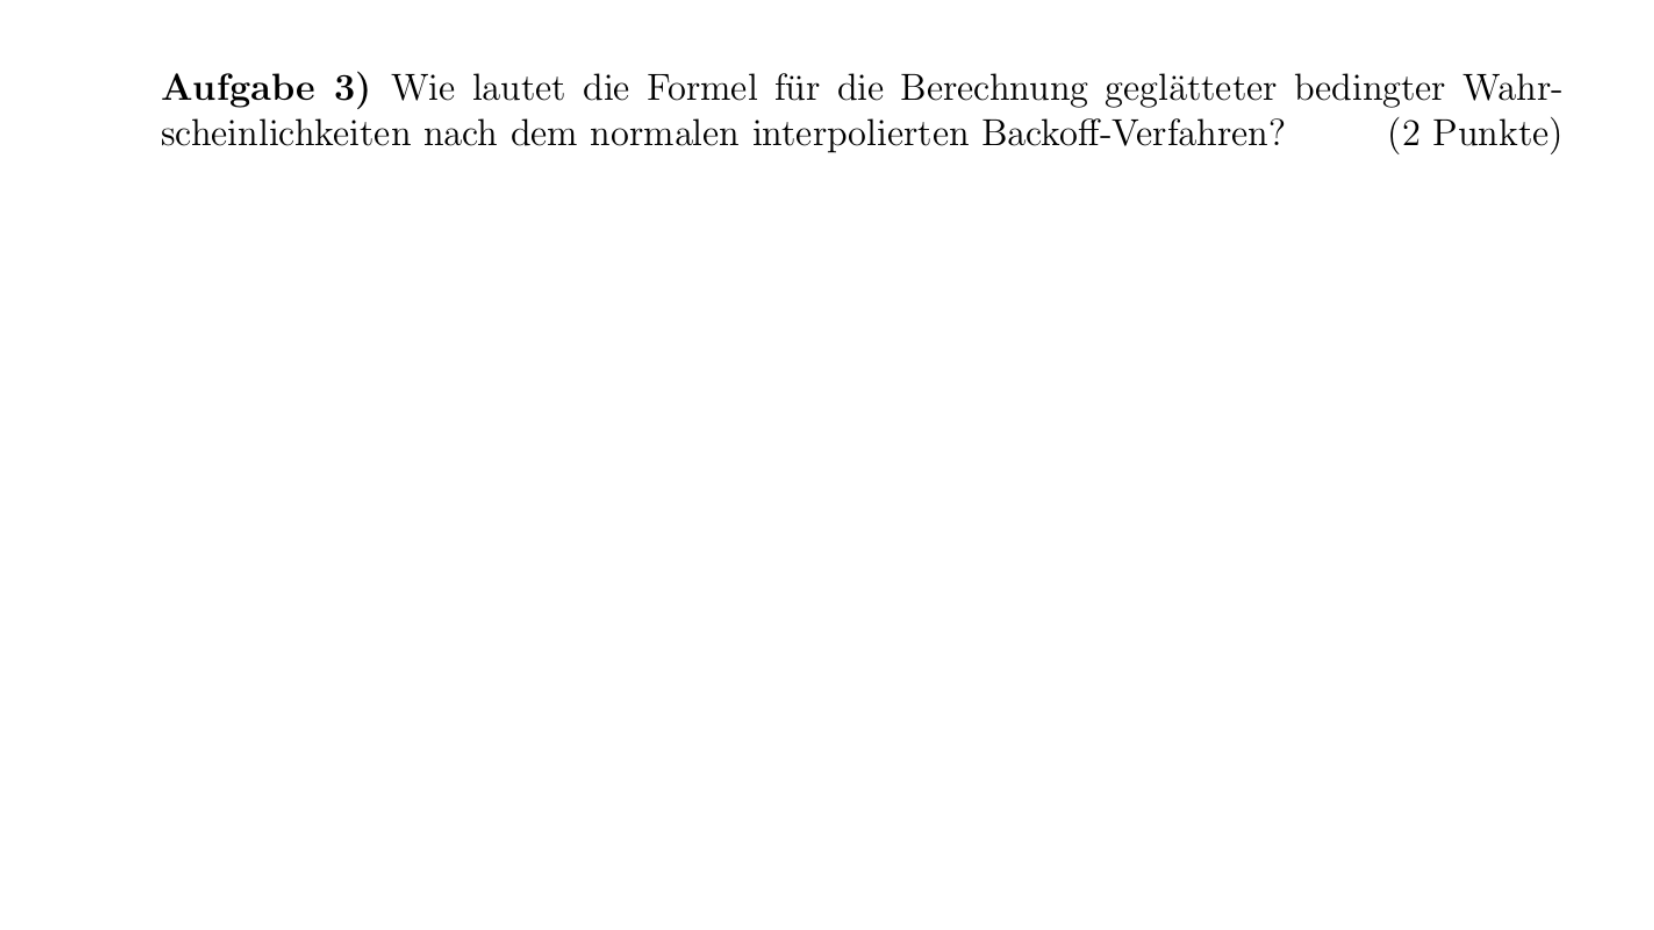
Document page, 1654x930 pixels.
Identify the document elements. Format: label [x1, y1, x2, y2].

picture [90, 44, 1616, 171]
